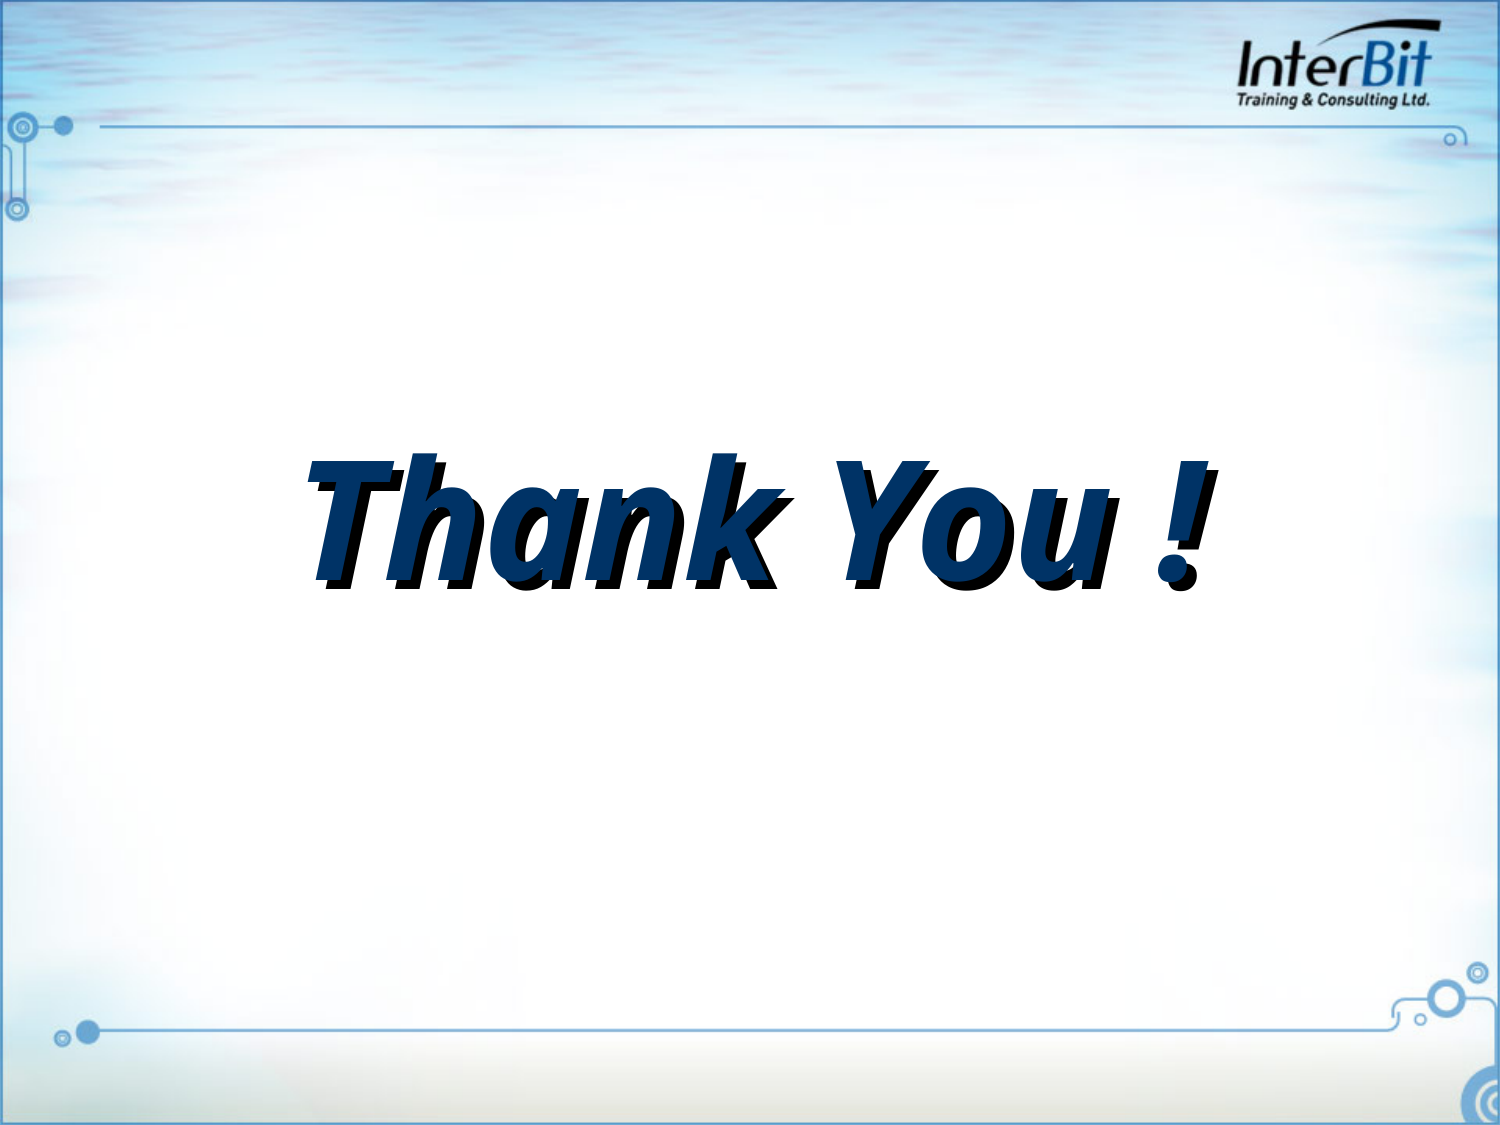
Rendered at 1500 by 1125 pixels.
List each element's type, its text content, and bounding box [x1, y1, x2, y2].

list Thank You ! [75, 187, 1426, 1038]
picture [0, 0, 1500, 1125]
